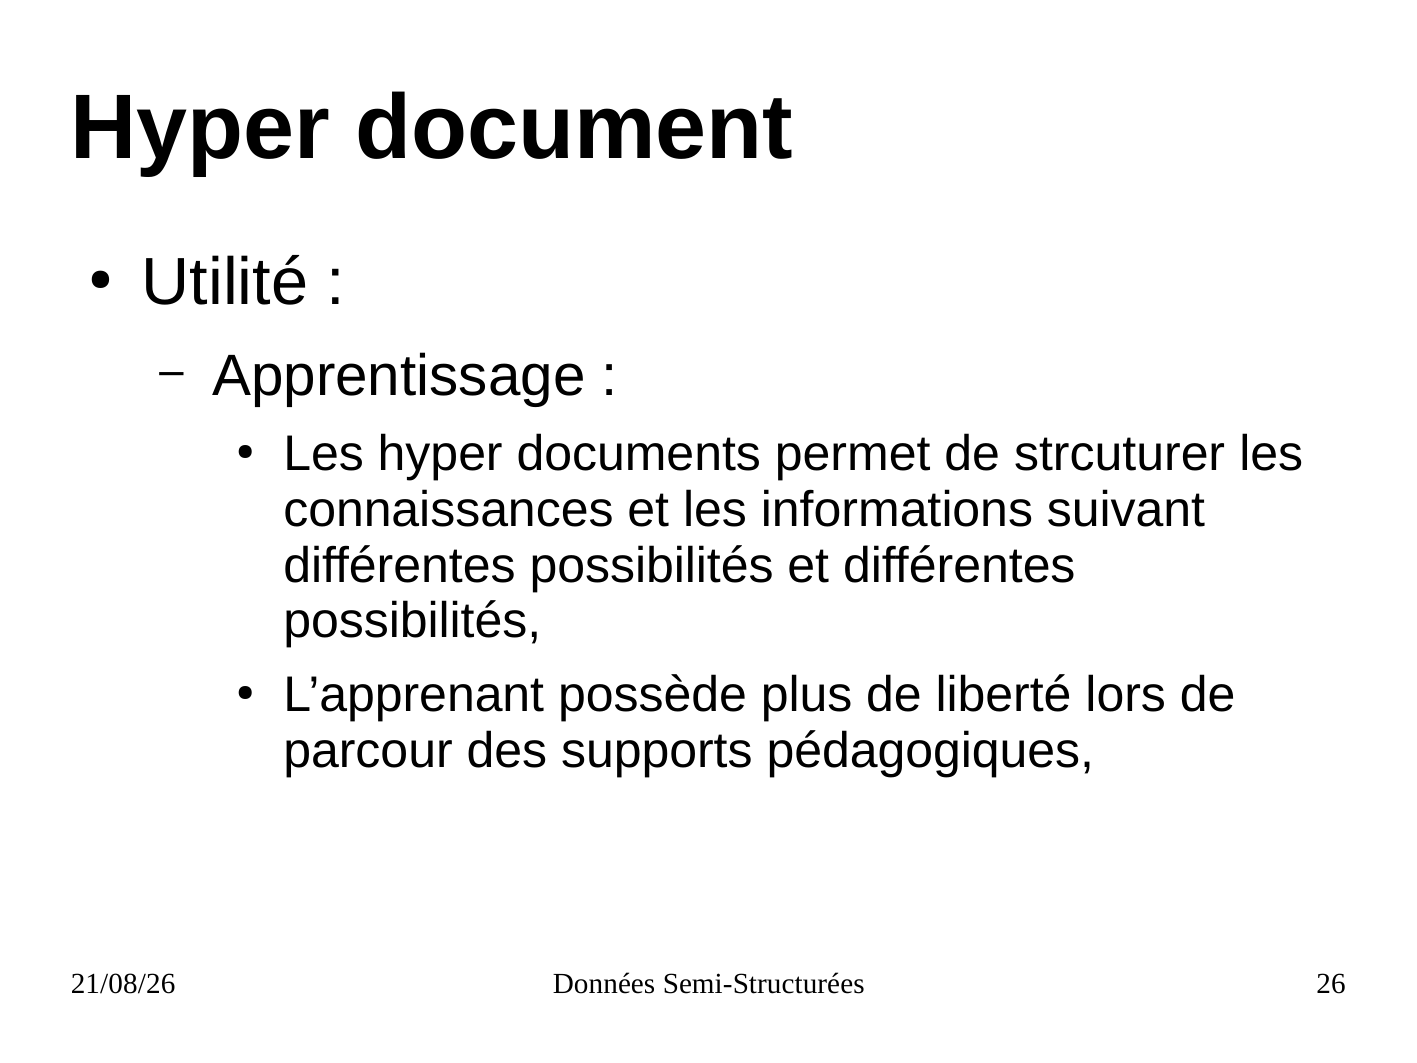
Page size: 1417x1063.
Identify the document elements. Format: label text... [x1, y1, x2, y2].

title Hyper document [70, 42, 1346, 212]
list Utilité : Apprentissage : Les hyper documents permet de strcuturer les connaissances et les informations suivant différentes possibilités et différentes possibilités, L’apprenant possède plus de liberté lors de parcour des supports pédagogiques, [70, 244, 1346, 925]
